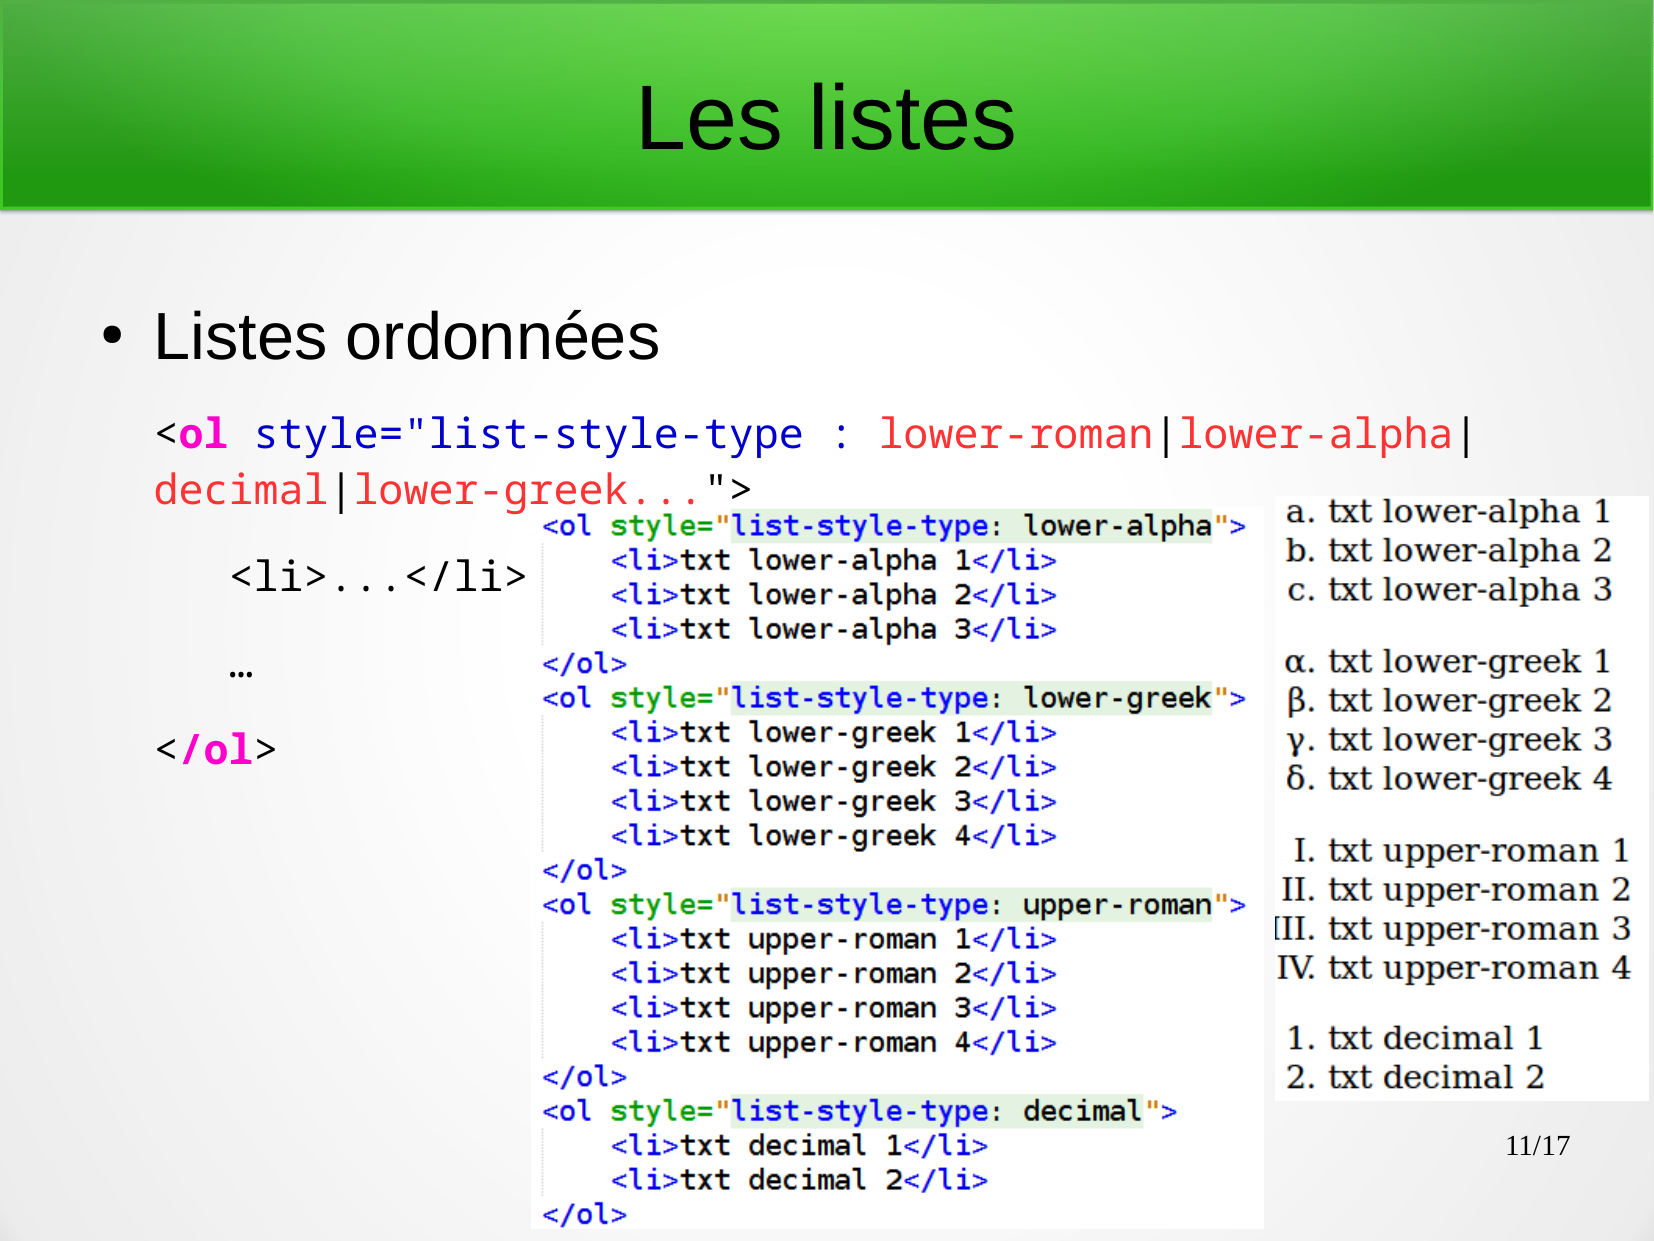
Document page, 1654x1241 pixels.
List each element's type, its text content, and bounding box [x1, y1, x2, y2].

picture [531, 506, 1264, 1229]
picture [1275, 496, 1649, 1101]
title Les listes [82, 47, 1571, 189]
list Listes ordonnées <ol style="list-style-type : lower-roman|lower-alpha|decimal|lower-greek..."> <li>...</li> … </ol> [82, 299, 1571, 1019]
